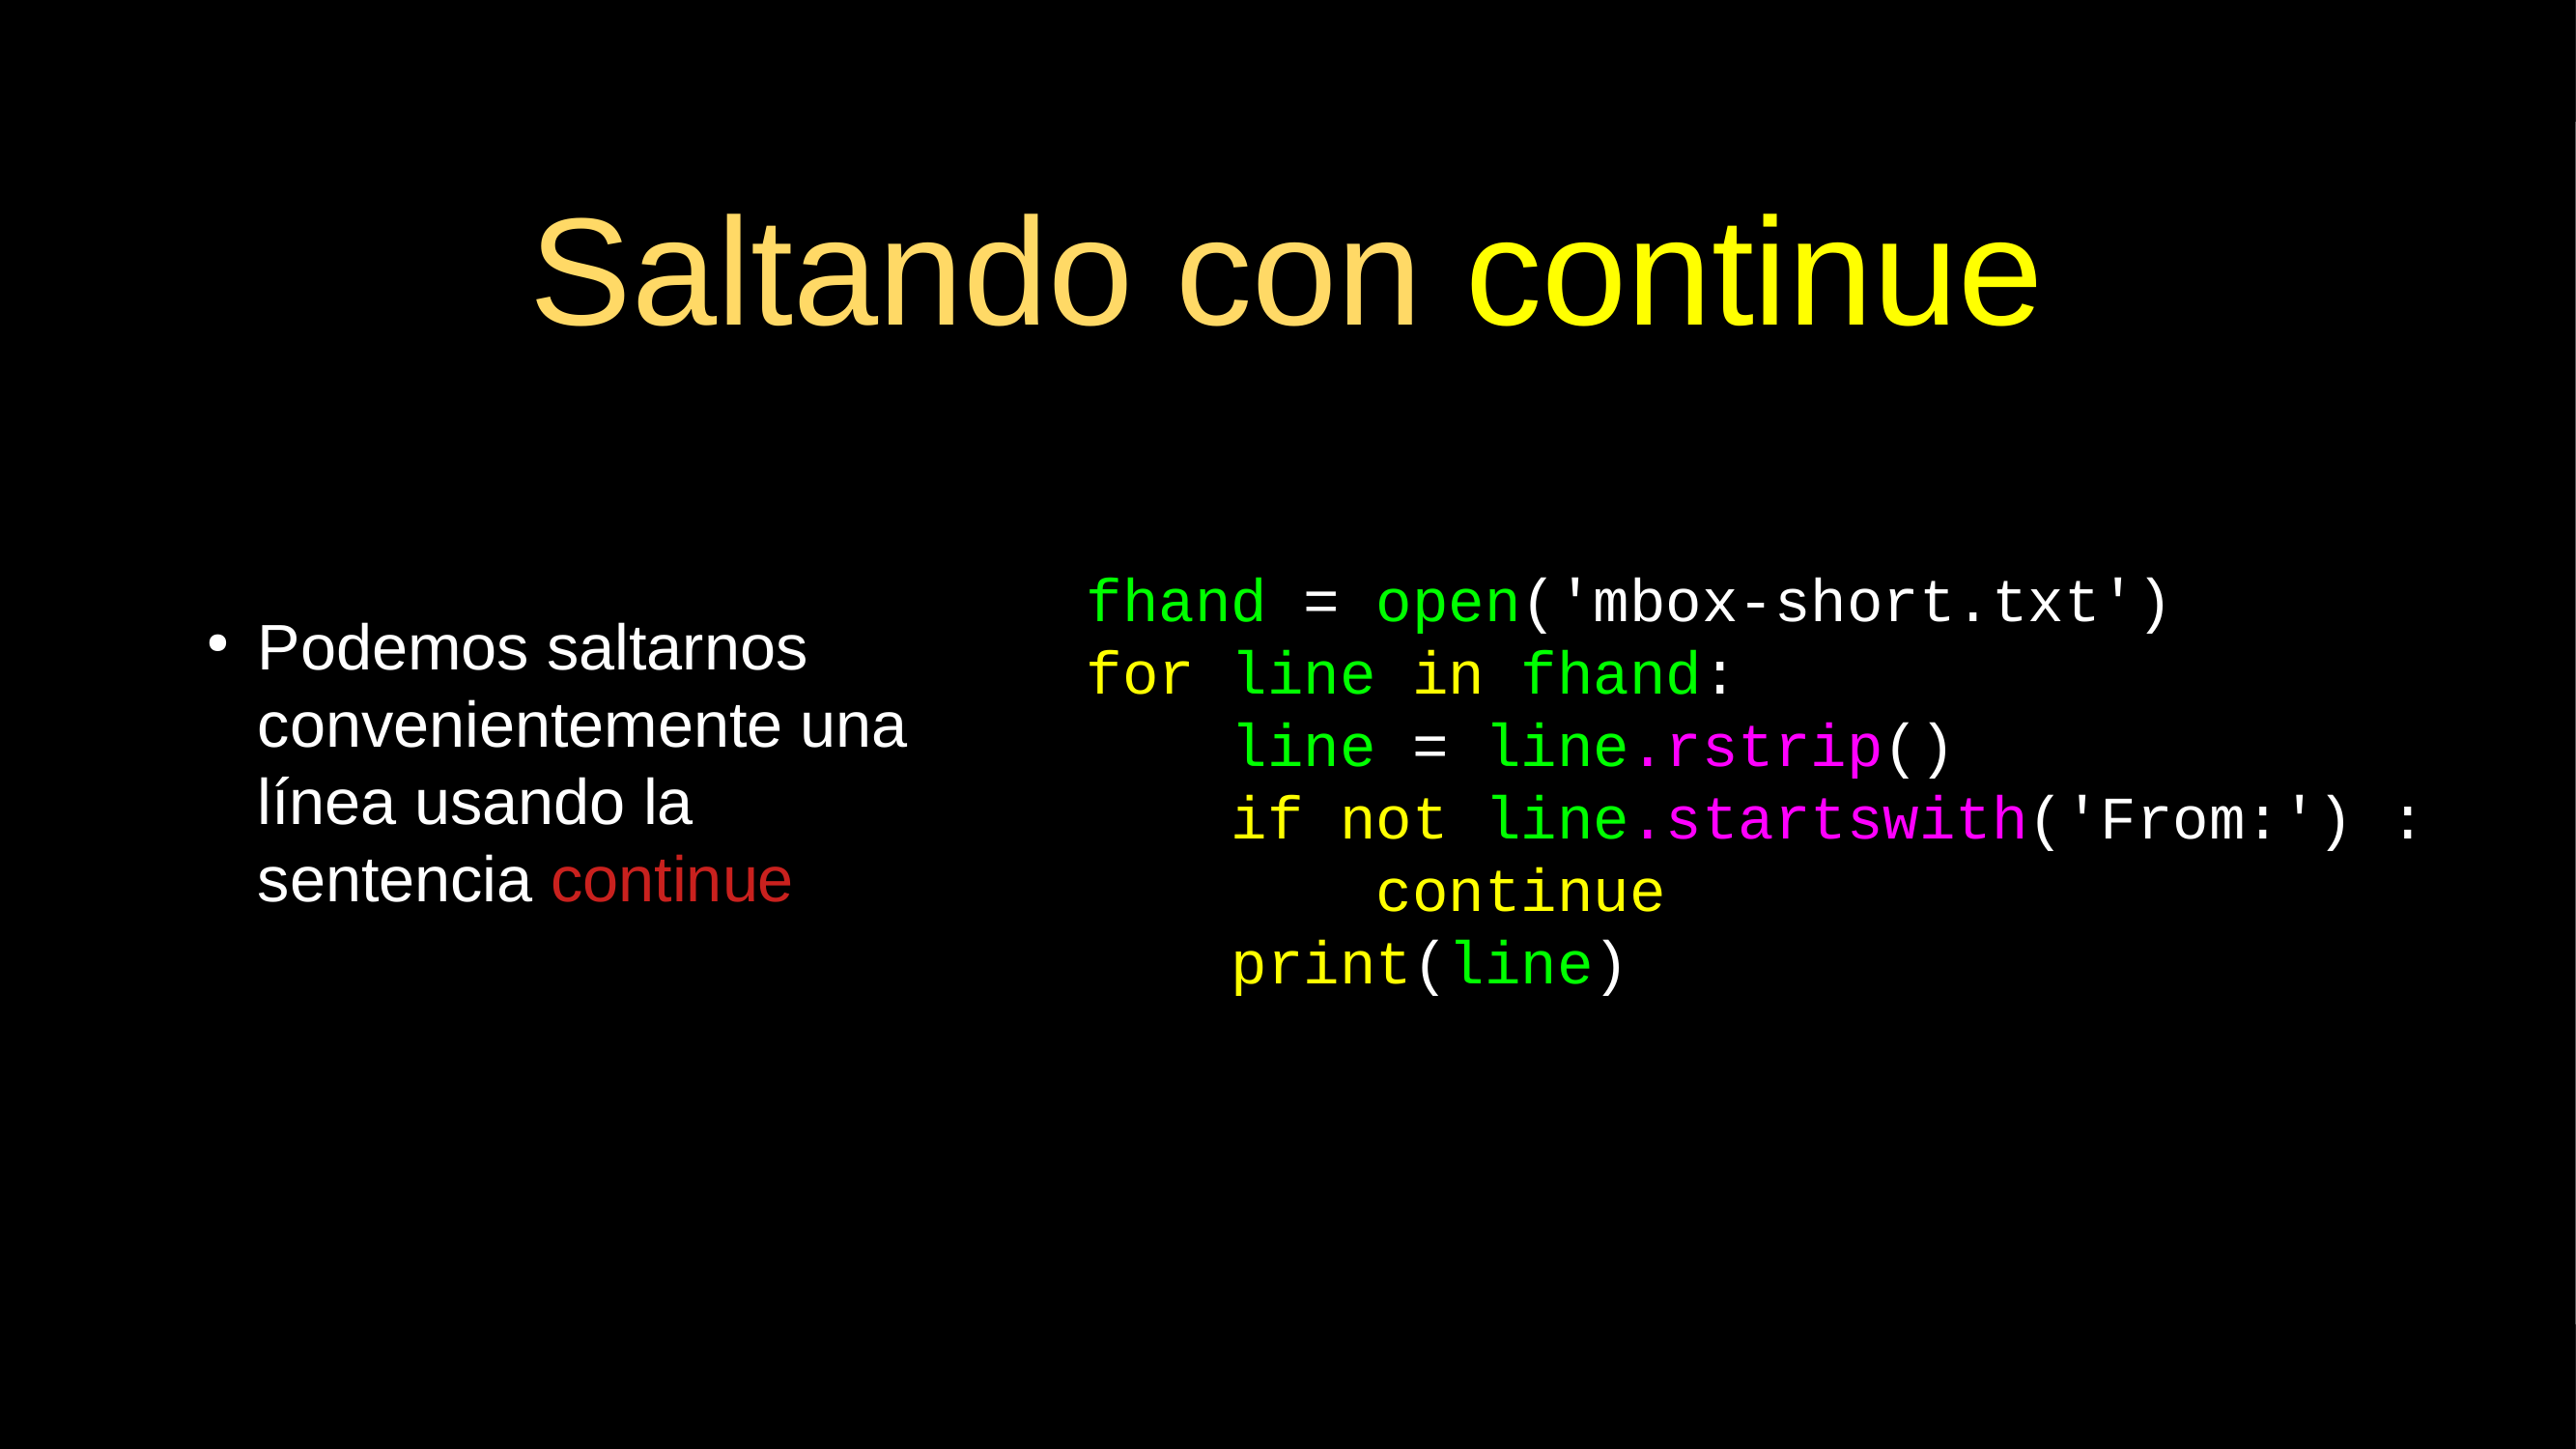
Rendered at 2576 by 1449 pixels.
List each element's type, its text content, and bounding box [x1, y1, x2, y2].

text_box fhand = open('mbox-short.txt') for line in fhand: line = line.rstrip() if not line.startswith('From:') : continue print(line) [1086, 515, 2491, 1042]
title Saltando con continue [183, 125, 2391, 403]
list Podemos saltarnos convenientemente una línea usando la sentencia continue [183, 513, 967, 1009]
